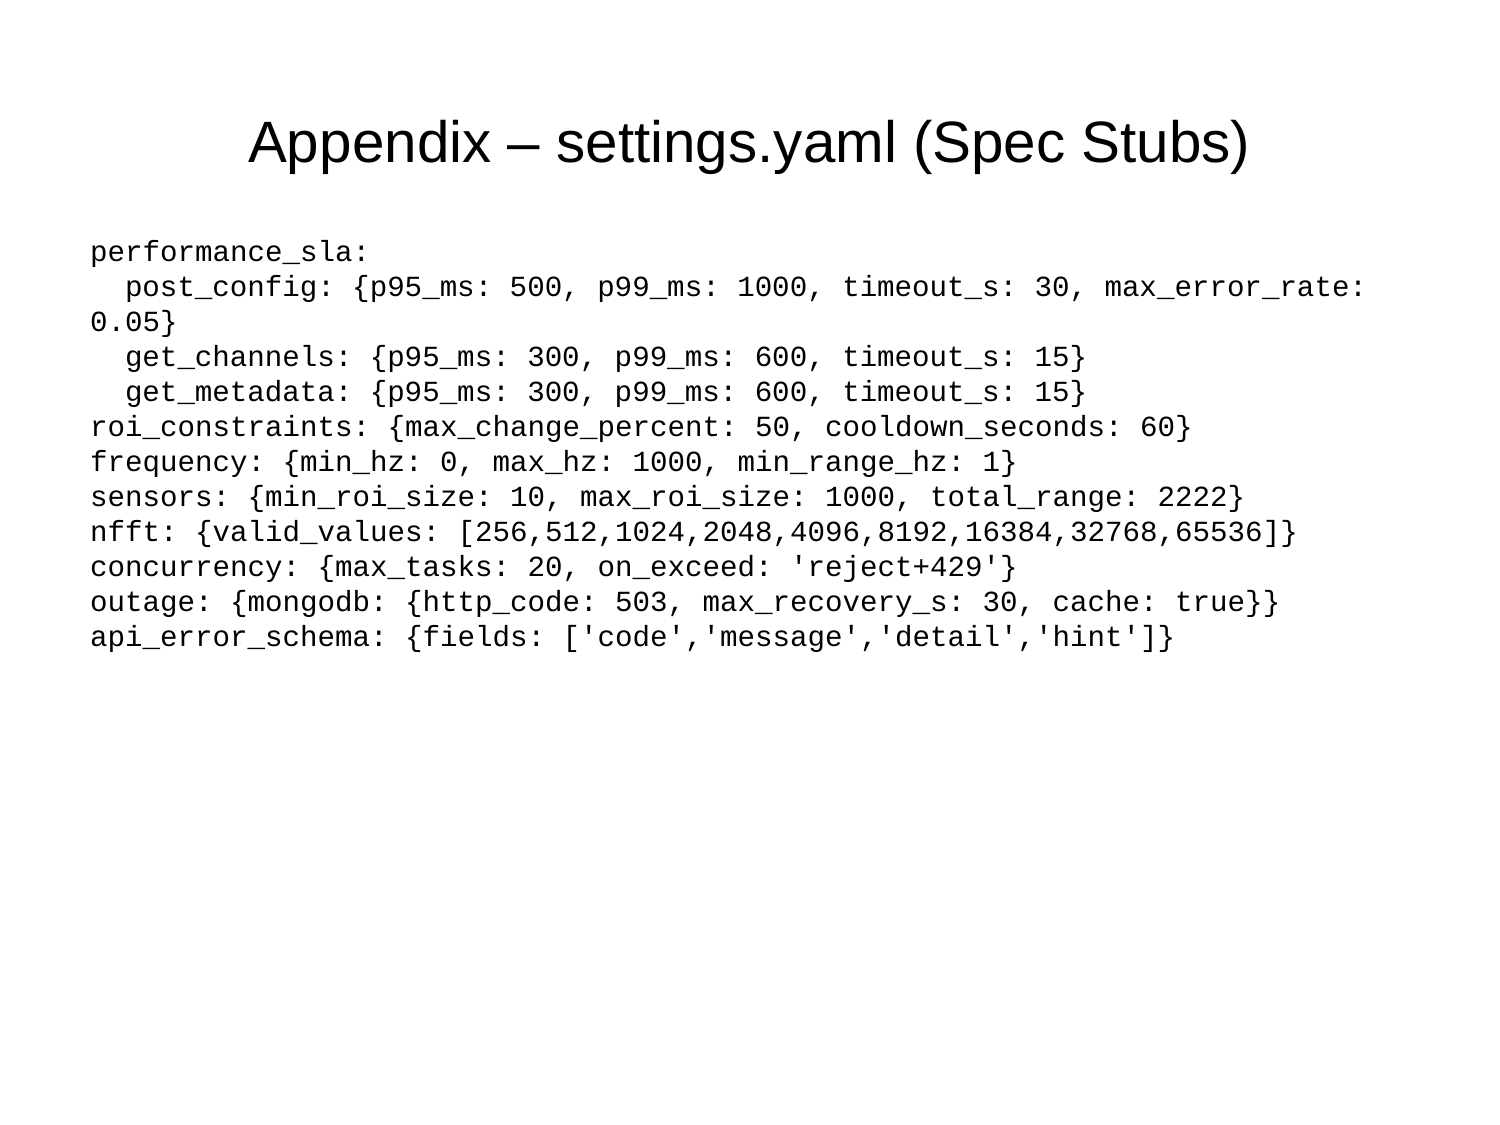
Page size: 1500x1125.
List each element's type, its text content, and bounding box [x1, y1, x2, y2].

title Appendix – settings.yaml (Spec Stubs) [75, 45, 1425, 224]
text_box performance_sla: post_config: {p95_ms: 500, p99_ms: 1000, timeout_s: 30, max_error_rate: 0.05} get_channels: {p95_ms: 300, p99_ms: 600, timeout_s: 15} get_metadata: {p95_ms: 300, p99_ms: 600, timeout_s: 15} roi_constraints: {max_change_percent: 50, cooldown_seconds: 60} frequency: {min_hz: 0, max_hz: 1000, min_range_hz: 1} sensors: {min_roi_size: 10, max_roi_size: 1000, total_range: 2222} nfft: {valid_values: [256,512,1024,2048,4096,8192,16384,32768,65536]} concurrency: {max_tasks: 20, on_exceed: 'reject+429'} outage: {mongodb: {http_code: 503, max_recovery_s: 30, cache: true}} api_error_schema: {fields: ['code','message','detail','hint']} [74, 224, 1440, 660]
